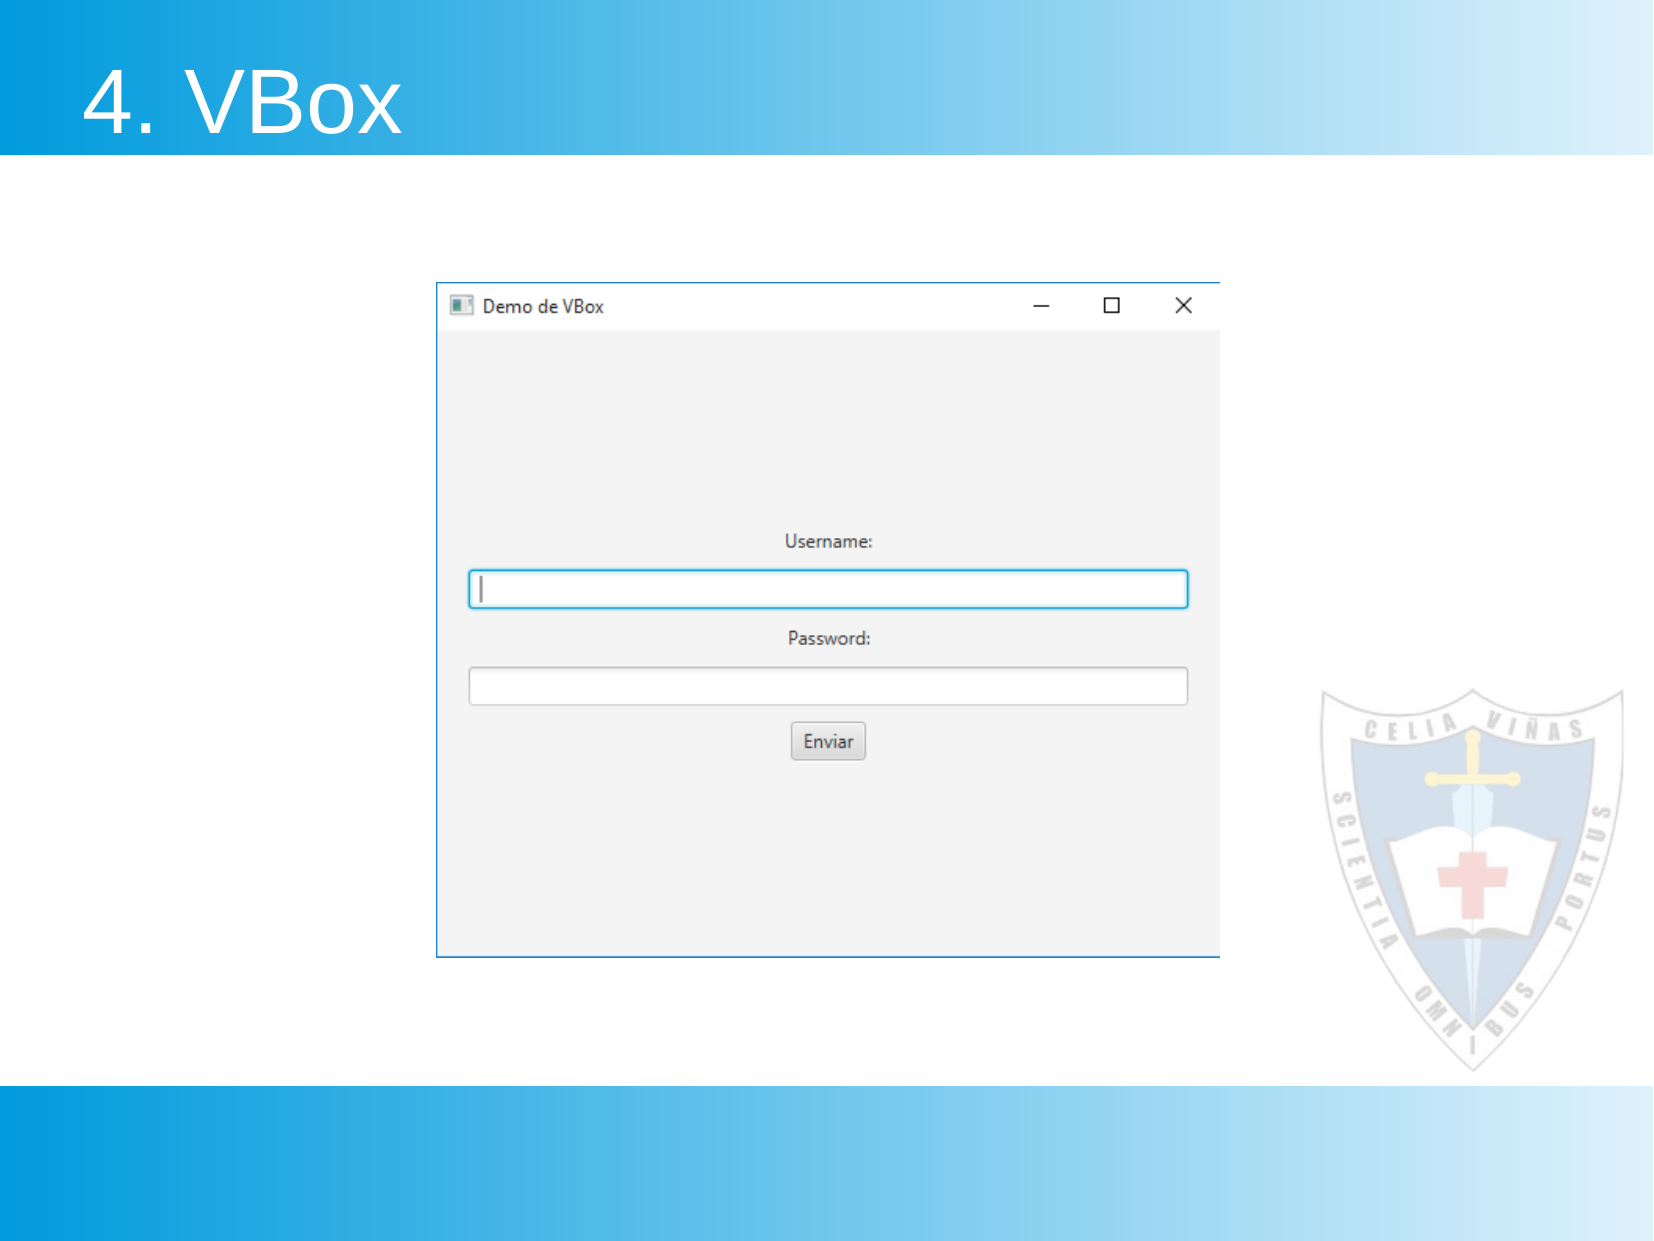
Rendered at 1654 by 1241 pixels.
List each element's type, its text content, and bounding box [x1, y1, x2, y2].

picture [436, 282, 1220, 958]
picture [1317, 673, 1630, 1086]
title 4. VBox [82, 49, 1571, 155]
